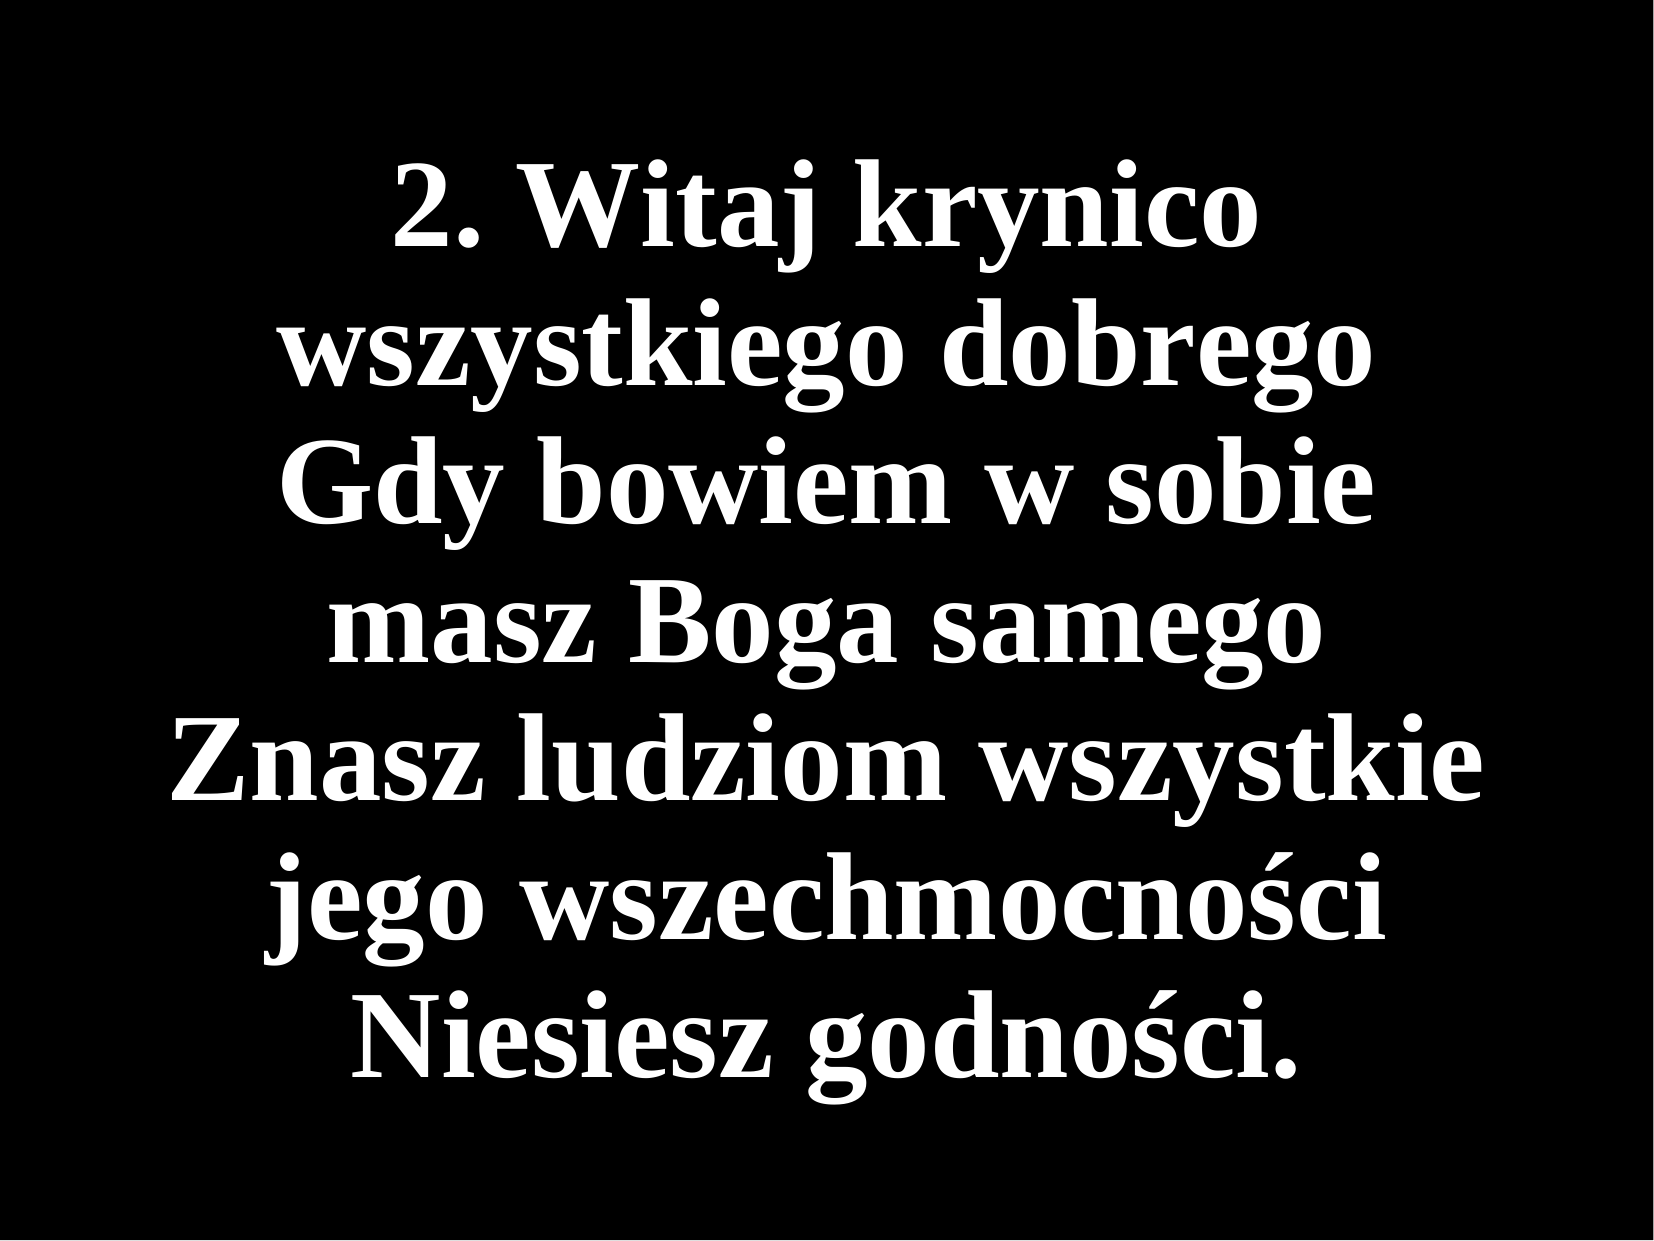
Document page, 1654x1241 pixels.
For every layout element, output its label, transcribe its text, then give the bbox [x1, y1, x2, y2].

title 2. Witaj krynico wszystkiego dobrego Gdy bowiem w sobie masz Boga samego Znasz ludziom wszystkie jego wszechmocności Niesiesz godności. [0, 0, 1654, 1241]
